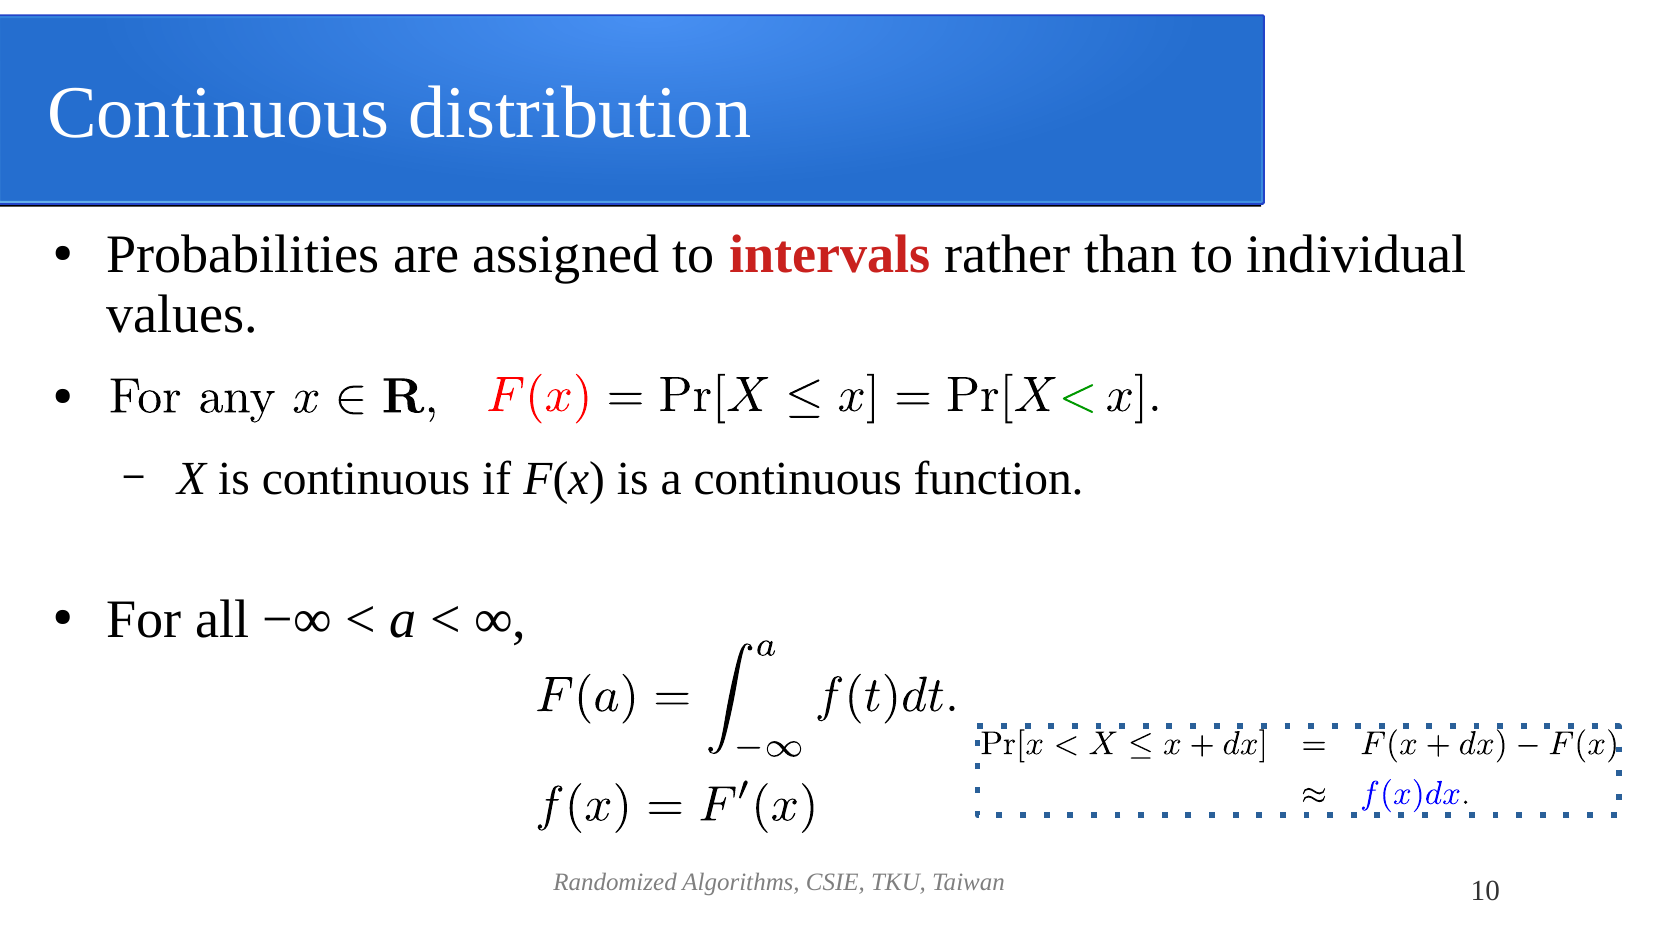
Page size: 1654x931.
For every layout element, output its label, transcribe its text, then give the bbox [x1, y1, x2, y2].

picture [980, 729, 1616, 813]
picture [535, 640, 955, 833]
list Probabilities are assigned to intervals rather than to individual values. X is continuous if F(x) is a continuous function. For all −∞ < a < ∞, [35, 224, 1524, 764]
picture [108, 378, 435, 423]
title Continuous distribution [47, 35, 1199, 189]
picture [484, 371, 1160, 426]
